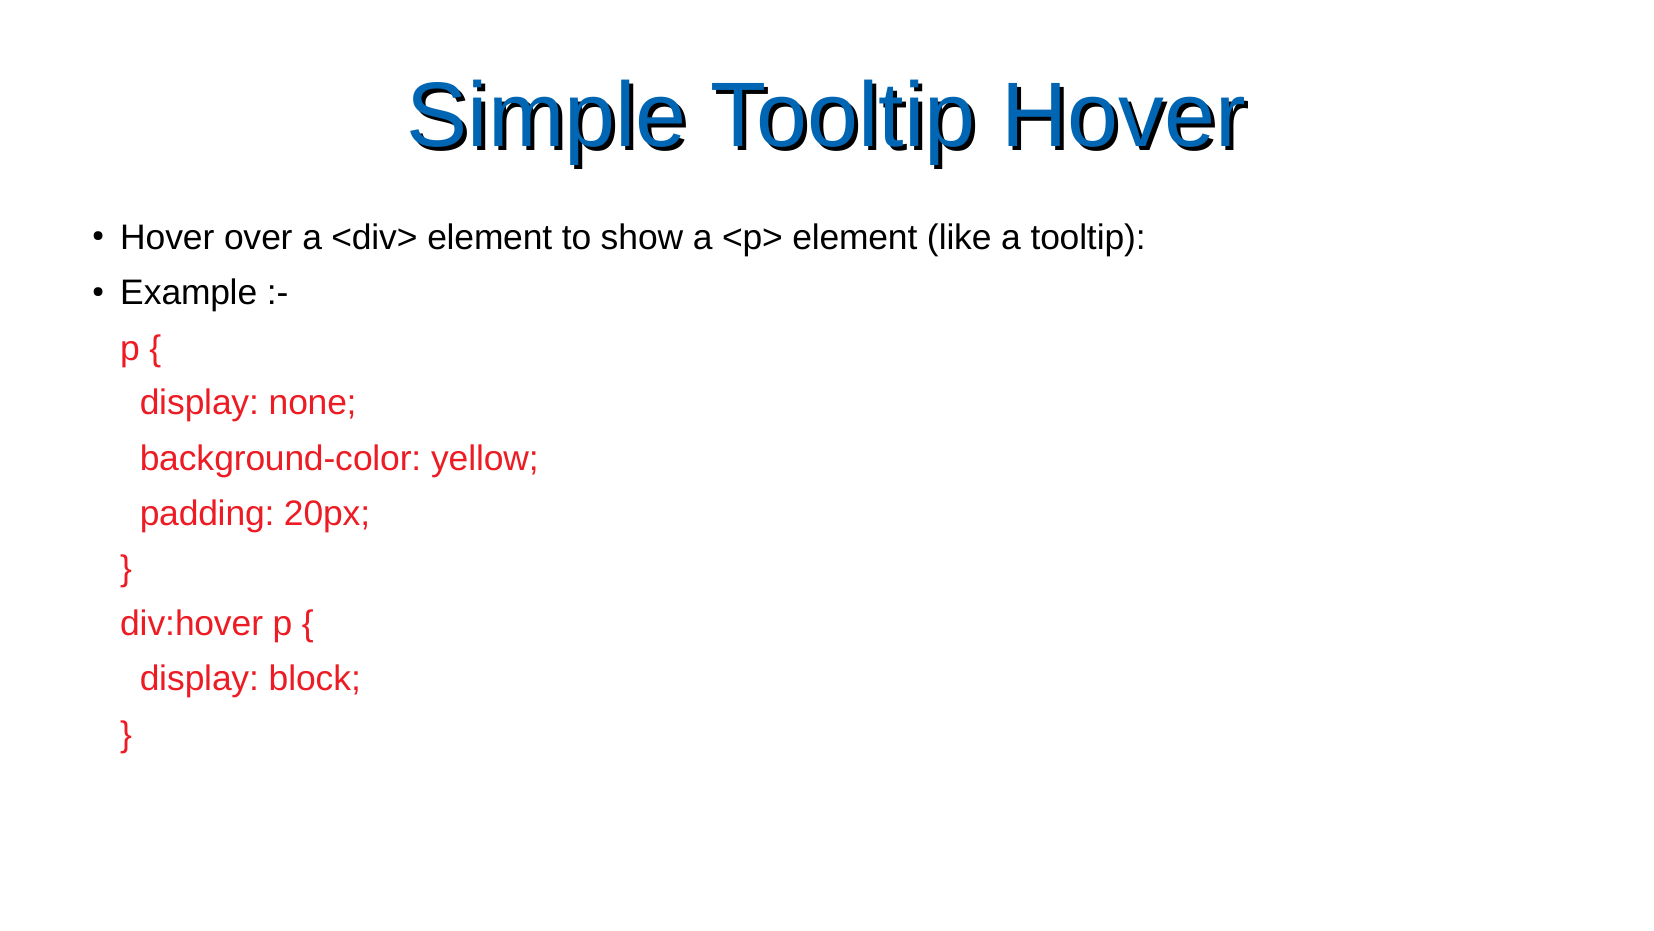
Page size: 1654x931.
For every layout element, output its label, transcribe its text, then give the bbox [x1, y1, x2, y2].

list Hover over a <div> element to show a <p> element (like a tooltip): Example :- p { display: none; background-color: yellow; padding: 20px; } div:hover p { display: block; } [82, 217, 1571, 758]
title Simple Tooltip Hover [82, 37, 1571, 193]
